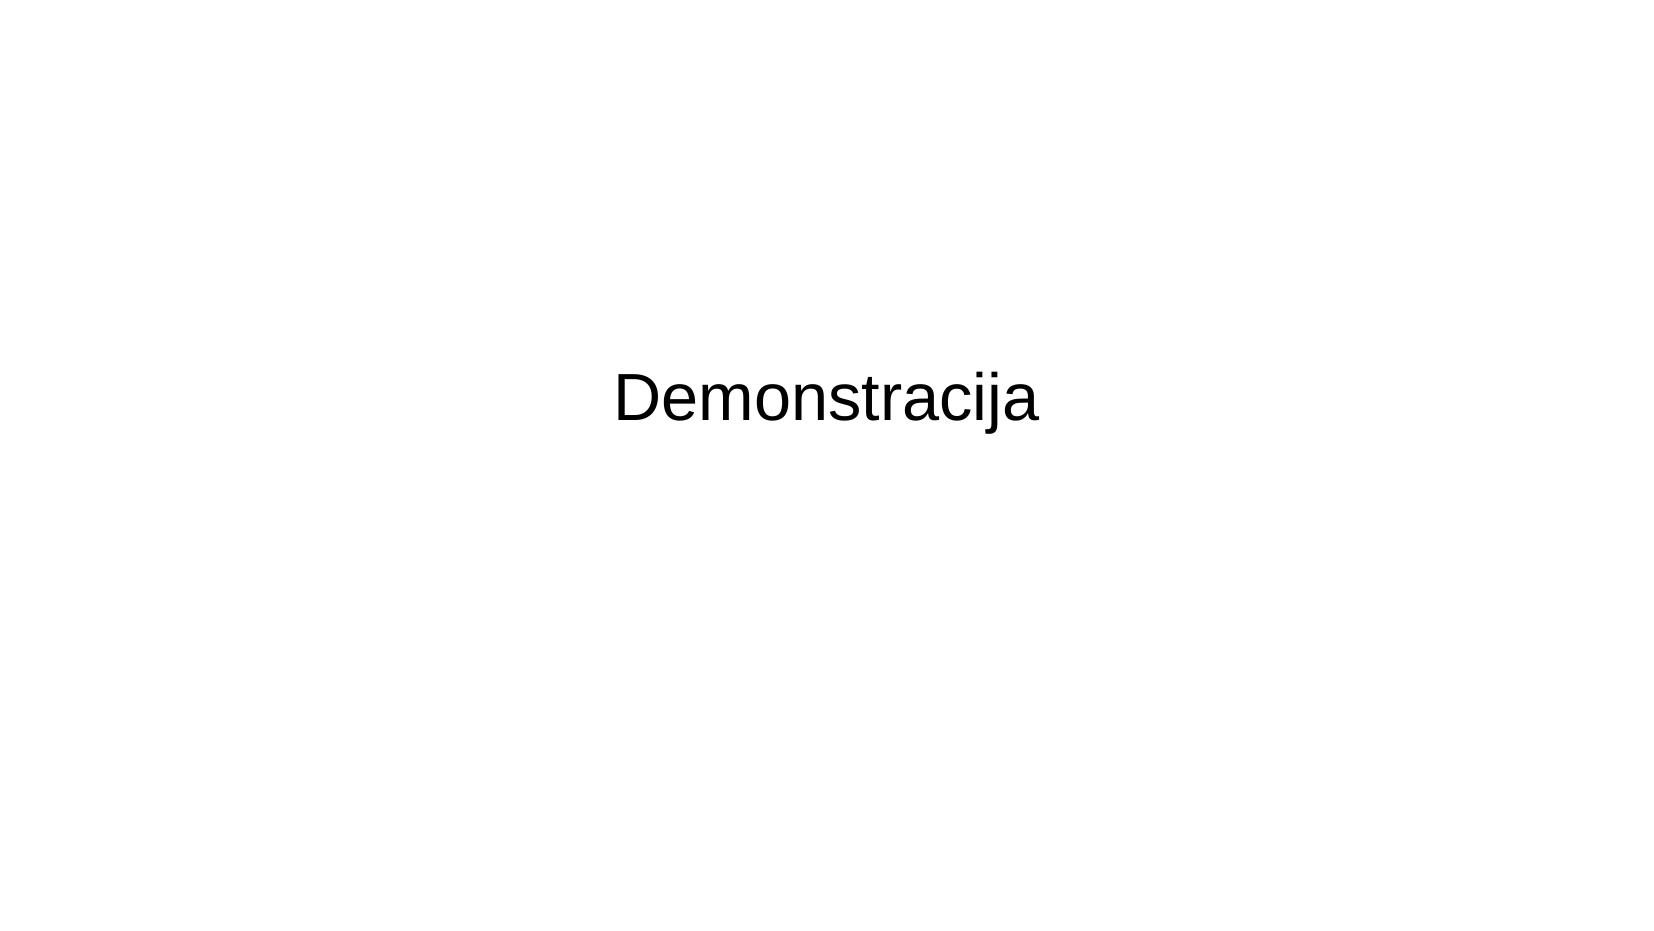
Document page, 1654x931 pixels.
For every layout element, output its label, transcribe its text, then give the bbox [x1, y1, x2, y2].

subtitle Demonstracija [82, 37, 1571, 757]
